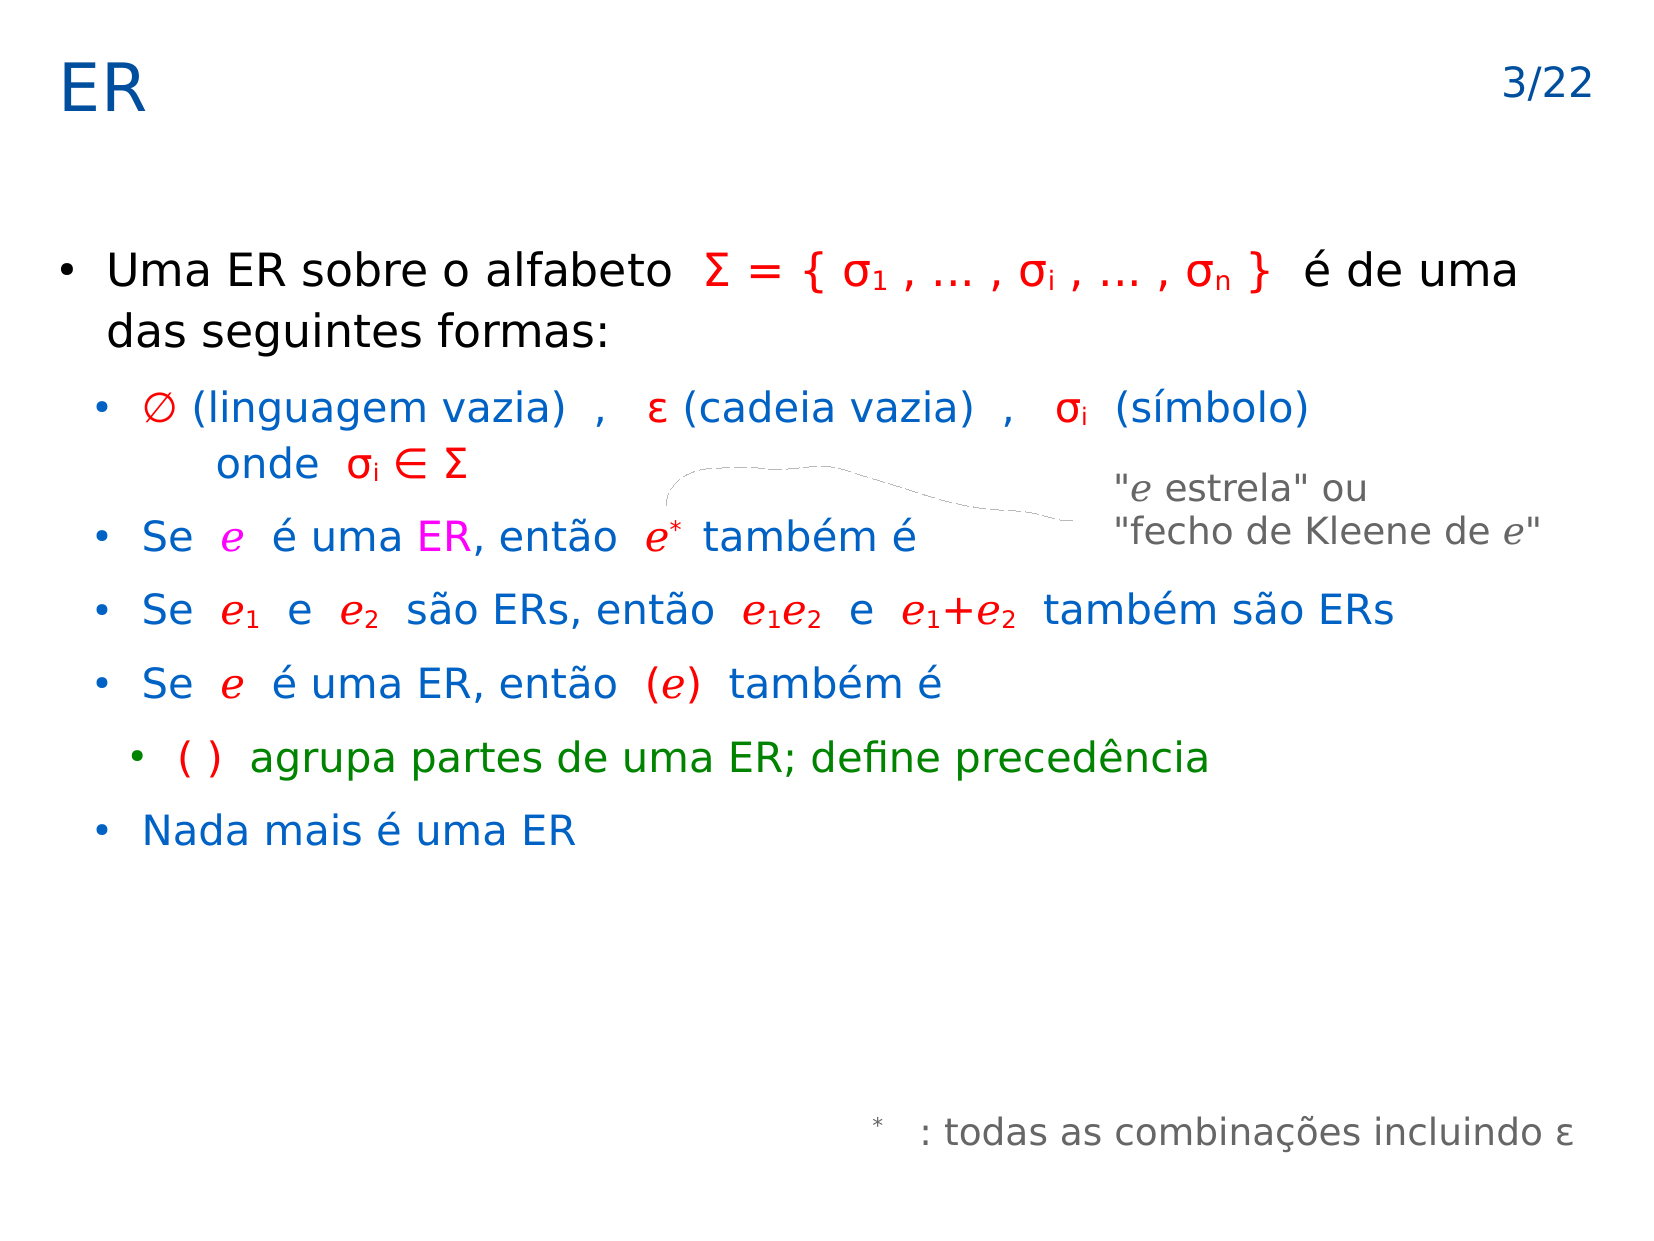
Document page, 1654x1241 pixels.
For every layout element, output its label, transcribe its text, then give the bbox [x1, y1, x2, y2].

text_box * : todas as combinações incluindo ε [857, 1103, 1624, 1241]
title ER [59, 29, 1625, 148]
text_box "ℯ estrela" ou "fecho de Kleene de ℯ" [1098, 459, 1654, 562]
list Uma ER sobre o alfabeto Σ = { σ1 , ... , σi , ... , σn } é de uma das seguintes formas: ∅ (linguagem vazia) , ε (cadeia vazia) , σi (símbolo) onde σi ∈ Σ Se ℯ é uma ER, então ℯ* também é Se ℯ1 e ℯ2 são ERs, então ℯ1ℯ2 e ℯ1+ℯ2 também são ERs Se ℯ é uma ER, então (ℯ) também é ( ) agrupa partes de uma ER; define precedência Nada mais é uma ER [59, 236, 1595, 1211]
